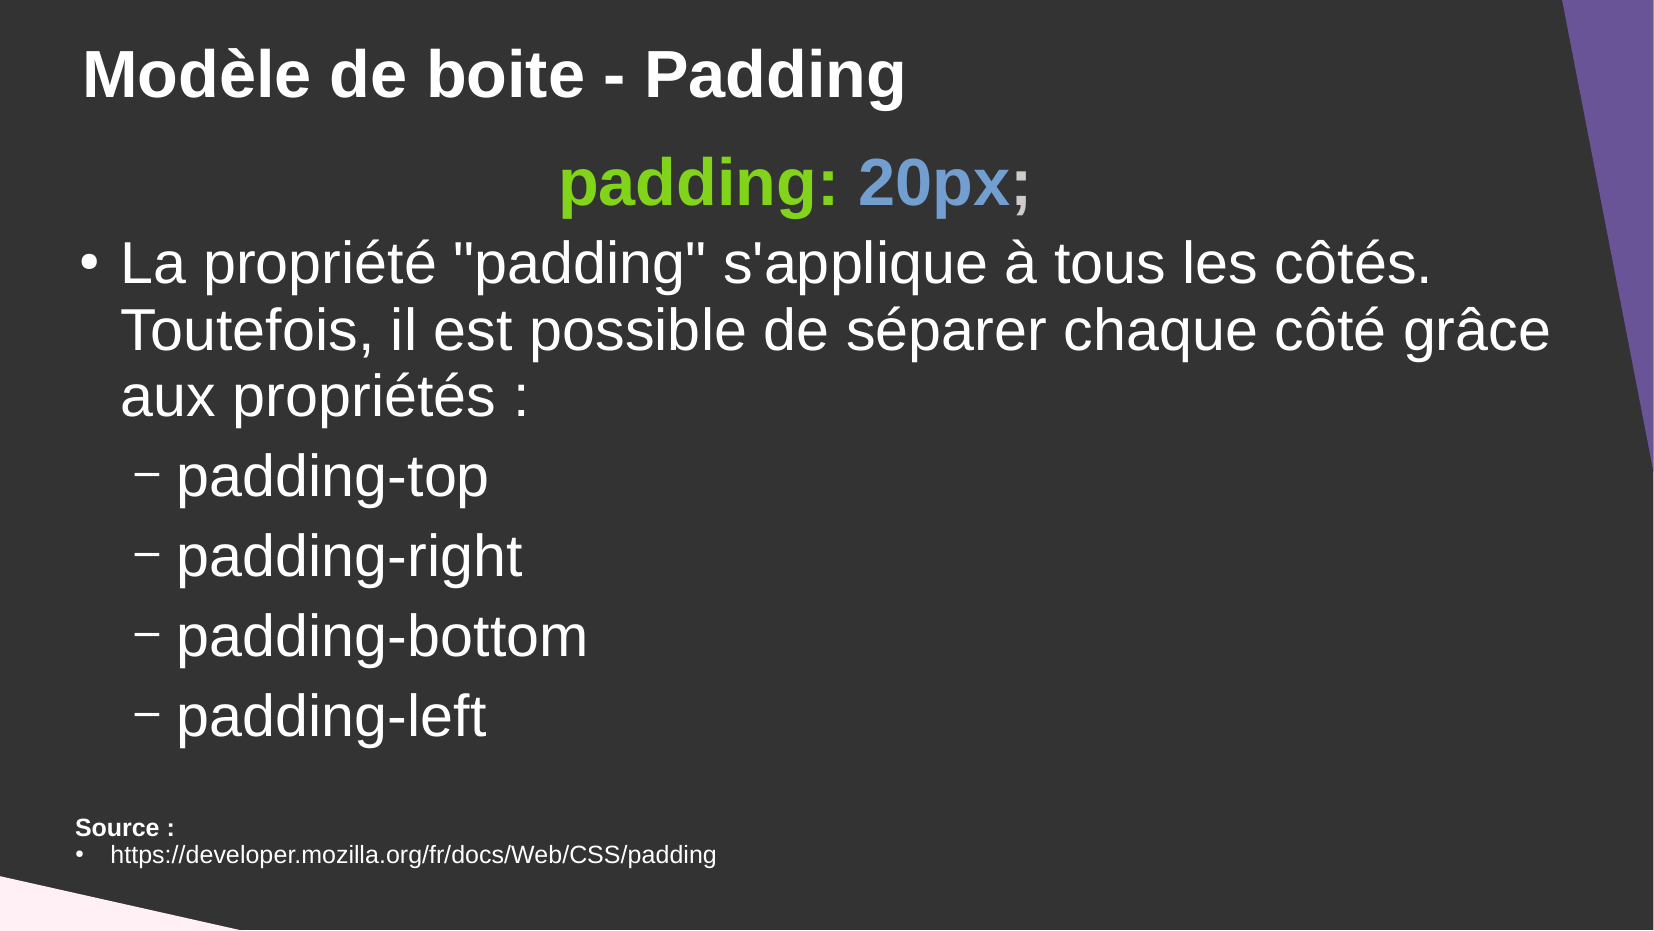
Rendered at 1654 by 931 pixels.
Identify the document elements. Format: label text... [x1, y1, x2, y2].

list La propriété "padding" s'applique à tous les côtés. Toutefois, il est possible de séparer chaque côté grâce aux propriétés : padding-top padding-right padding-bottom padding-left [64, 230, 1604, 753]
text_box [1562, 0, 1654, 475]
title Modèle de boite - Padding [82, 37, 1571, 112]
text_box Source : https://developer.mozilla.org/fr/docs/Web/CSS/padding [60, 805, 1546, 913]
text_box [0, 876, 245, 931]
text_box padding: 20px; [507, 137, 1083, 231]
